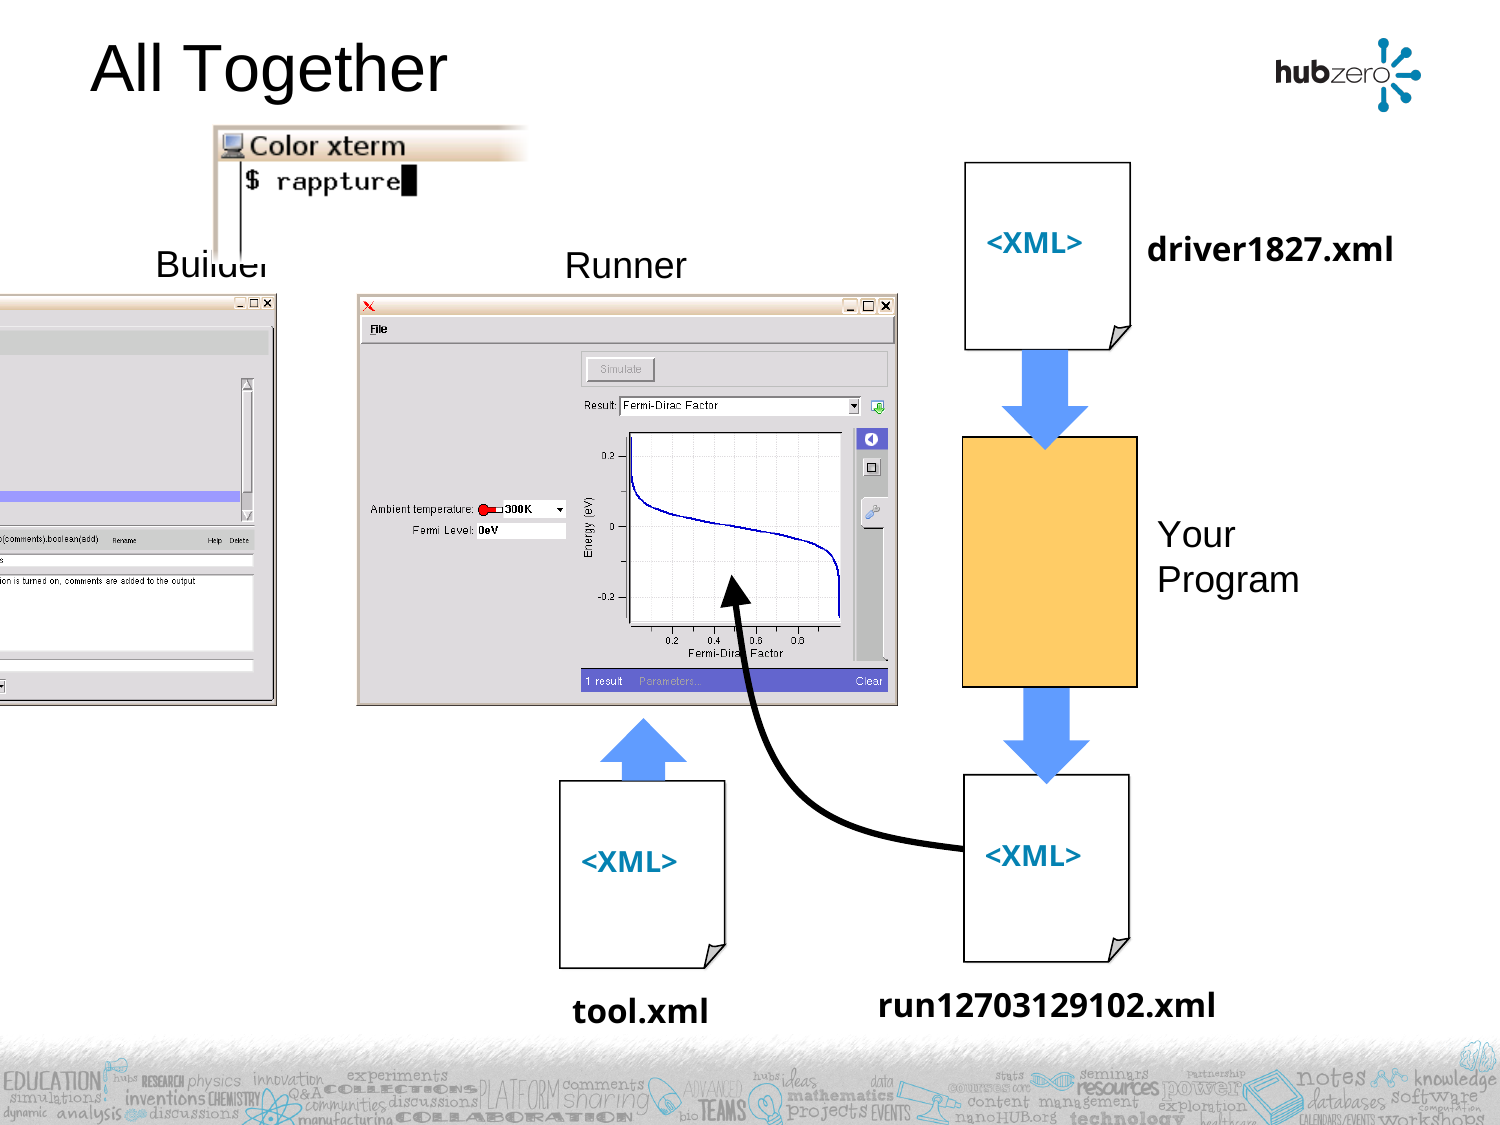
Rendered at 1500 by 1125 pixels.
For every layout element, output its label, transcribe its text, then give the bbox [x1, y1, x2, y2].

picture [0, 293, 277, 707]
text_box run12703129102.xml [862, 976, 1232, 1032]
text_box <XML> [566, 835, 694, 887]
text_box Builder [140, 232, 287, 294]
text_box <XML> [970, 829, 1098, 880]
text_box Your Program [1142, 502, 1316, 609]
picture [0, 1034, 1500, 1125]
text_box Runner [549, 233, 702, 293]
text_box <XML> [971, 217, 1099, 268]
text_box [962, 162, 1138, 962]
text_box tool.xml [557, 982, 725, 1039]
text_box driver1827.xml [1132, 220, 1410, 276]
picture [212, 124, 530, 265]
picture [1272, 35, 1424, 115]
picture [356, 293, 898, 707]
text_box All Together [75, 12, 1249, 118]
text_box [559, 718, 725, 969]
